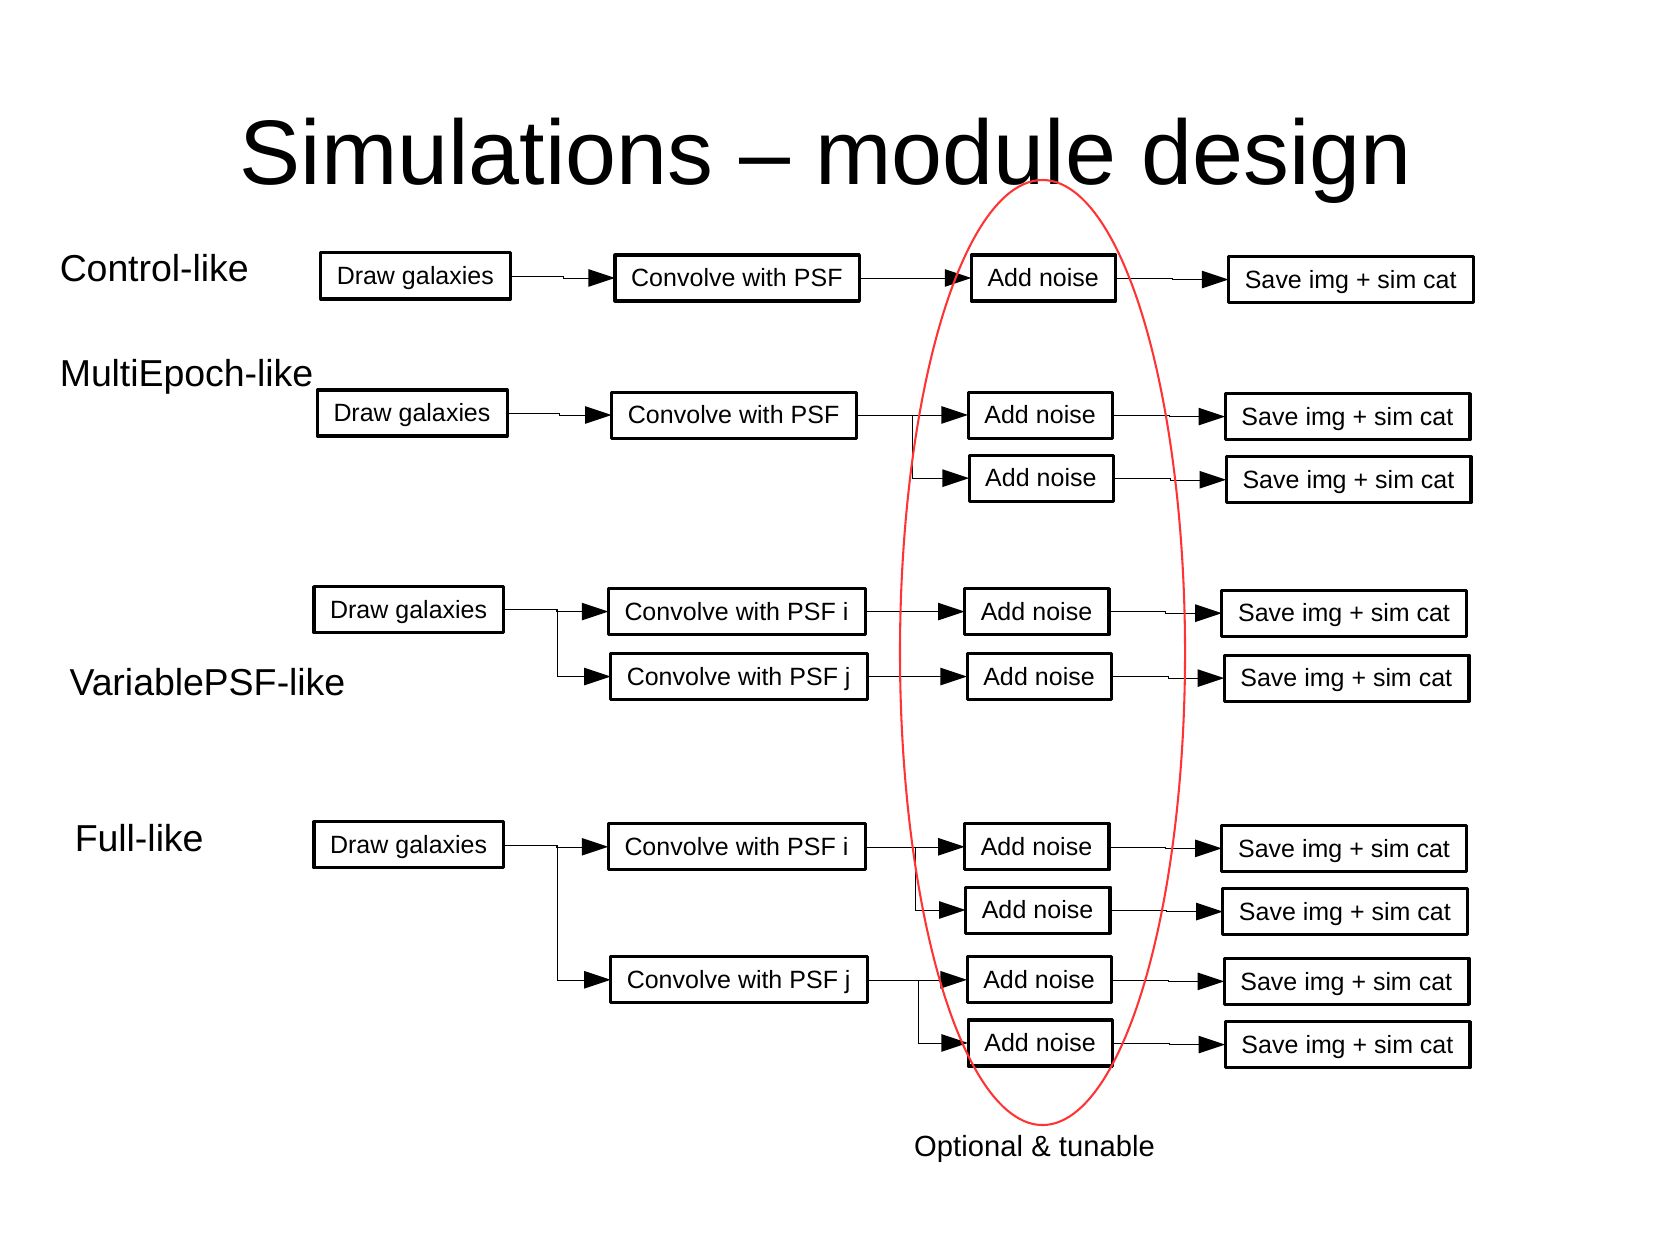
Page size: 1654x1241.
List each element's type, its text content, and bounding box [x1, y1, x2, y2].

text_box Draw galaxies [317, 390, 508, 437]
text_box Save img + sim cat [1221, 825, 1467, 872]
text_box MultiEpoch-like [45, 345, 329, 402]
text_box Add noise [967, 956, 1112, 1003]
text_box Add noise [967, 653, 1112, 700]
text_box Add noise [964, 588, 1109, 635]
text_box Convolve with PSF [611, 392, 857, 439]
text_box Add noise [964, 823, 1109, 870]
text_box Add noise [969, 455, 1114, 502]
text_box Control-like [45, 240, 264, 297]
text_box Save img + sim cat [1224, 958, 1469, 1005]
text_box Convolve with PSF [615, 257, 860, 302]
text_box Save img + sim cat [1224, 655, 1469, 702]
text_box Draw galaxies [320, 257, 511, 299]
text_box Save img + sim cat [1226, 456, 1472, 503]
text_box Save img + sim cat [1225, 393, 1471, 440]
text_box Optional & tunable [899, 1122, 1171, 1171]
text_box Save img + sim cat [1228, 257, 1474, 303]
text_box Convolve with PSF j [610, 653, 868, 700]
text_box Draw galaxies [313, 586, 504, 633]
title Simulations – module design [967, 182, 1118, 257]
text_box Convolve with PSF j [610, 956, 868, 1003]
text_box Add noise [971, 257, 1116, 302]
text_box Add noise [965, 887, 1111, 934]
text_box Convolve with PSF i [608, 823, 866, 870]
text_box Full-like [60, 810, 219, 867]
text_box Save img + sim cat [1225, 1021, 1471, 1068]
text_box Save img + sim cat [1221, 590, 1467, 637]
text_box Draw galaxies [313, 821, 504, 868]
text_box Add noise [968, 392, 1113, 439]
text_box Add noise [968, 1020, 1113, 1067]
text_box Save img + sim cat [1222, 888, 1468, 935]
title Simulations – module design [82, 49, 1571, 257]
text_box Convolve with PSF i [608, 588, 866, 635]
text_box VariablePSF-like [54, 653, 361, 711]
